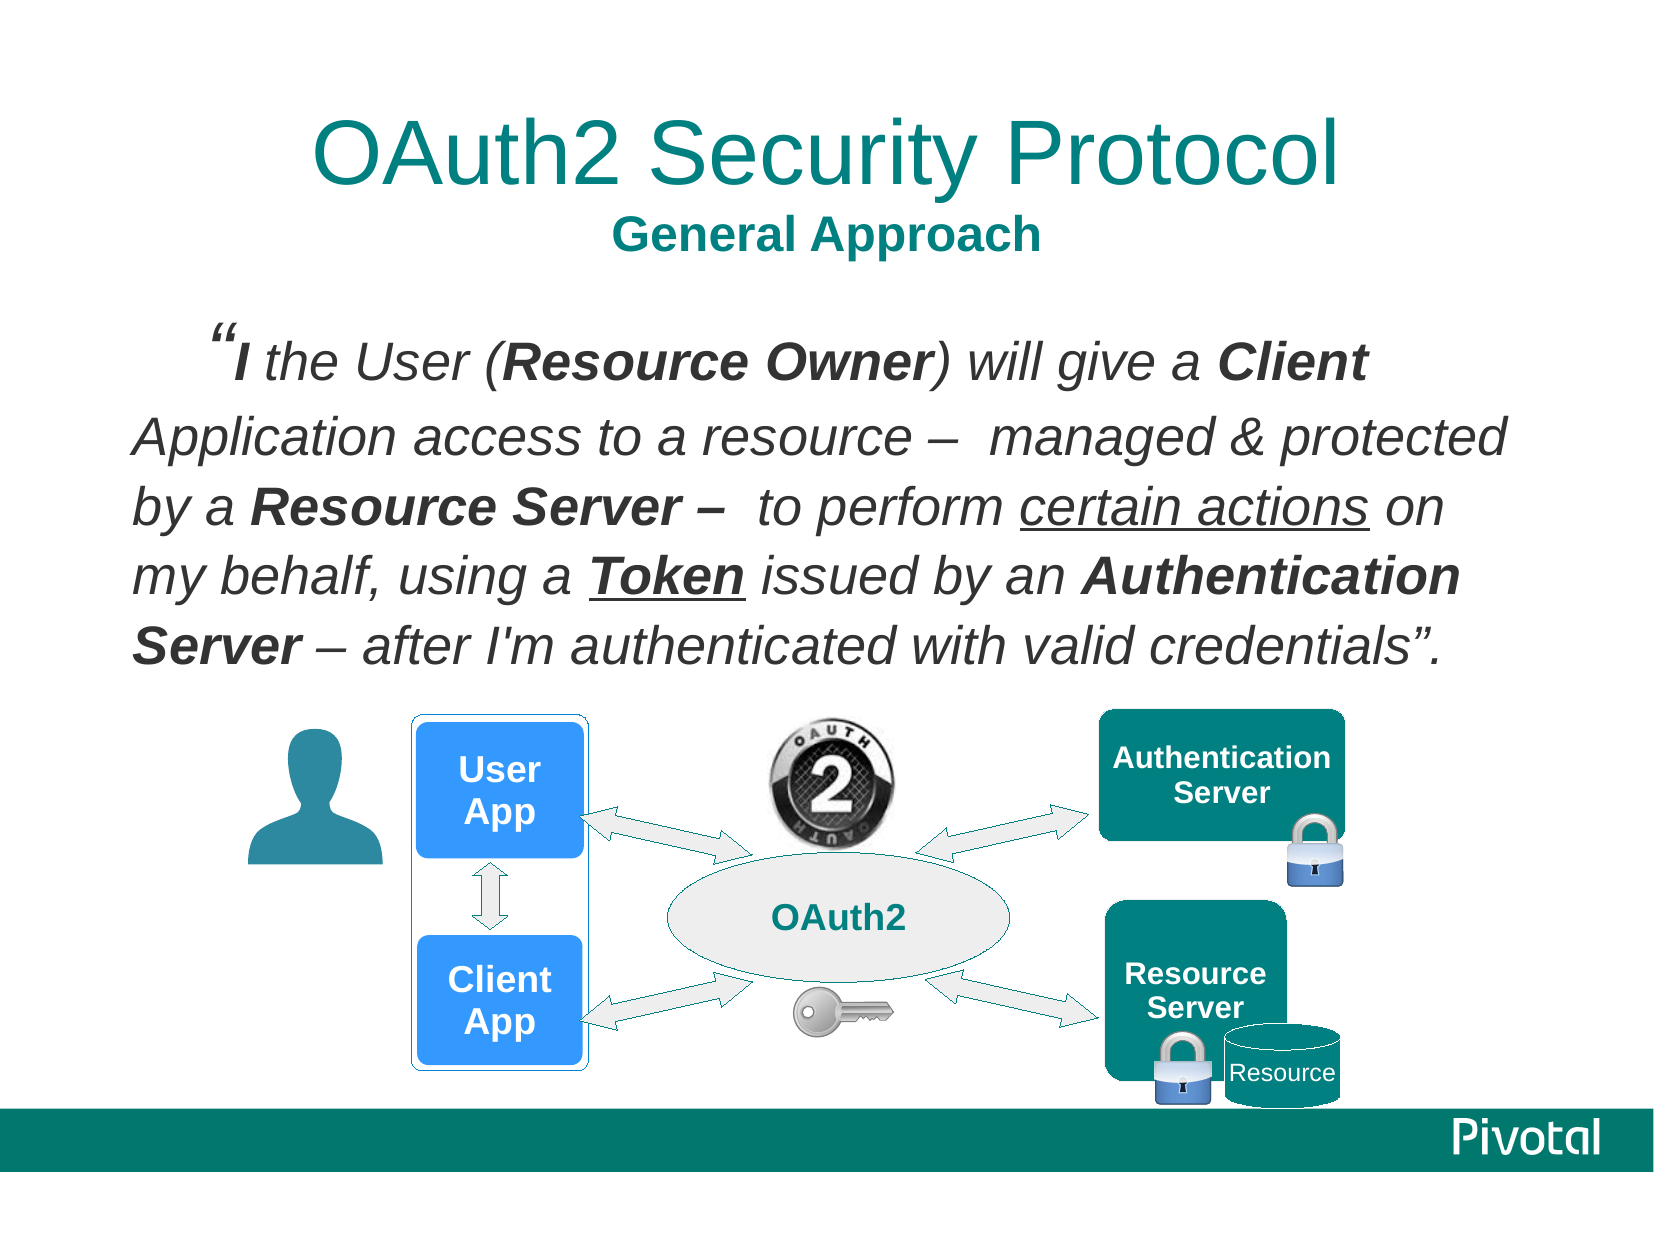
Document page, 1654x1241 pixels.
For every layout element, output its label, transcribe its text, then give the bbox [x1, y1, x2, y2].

text_box [925, 969, 1099, 1028]
text_box [579, 806, 753, 865]
picture [1140, 1023, 1227, 1113]
text_box Authentication Server [1098, 708, 1346, 842]
text_box General Approach [0, 198, 1654, 274]
text_box Resource [1227, 1023, 1341, 1109]
text_box [579, 972, 753, 1031]
picture [248, 728, 383, 865]
picture [773, 946, 904, 1077]
picture [1452, 1115, 1601, 1158]
text_box [915, 804, 1089, 863]
picture [767, 716, 898, 853]
title OAuth2 Security Protocol [82, 49, 1571, 198]
text_box OAuth2 [667, 852, 1010, 982]
text_box User App [415, 722, 584, 859]
text_box [472, 862, 508, 930]
picture [1272, 805, 1359, 895]
text_box Resource Server [1104, 899, 1288, 1082]
text_box “I the User (Resource Owner) will give a Client Application access to a resource – managed & protected by a Resource Server – to perform certain actions on my behalf, using a Token issued by an Authentication Server – after I'm authenticated with valid credentials”. [118, 283, 1542, 674]
text_box Client App [417, 935, 583, 1066]
